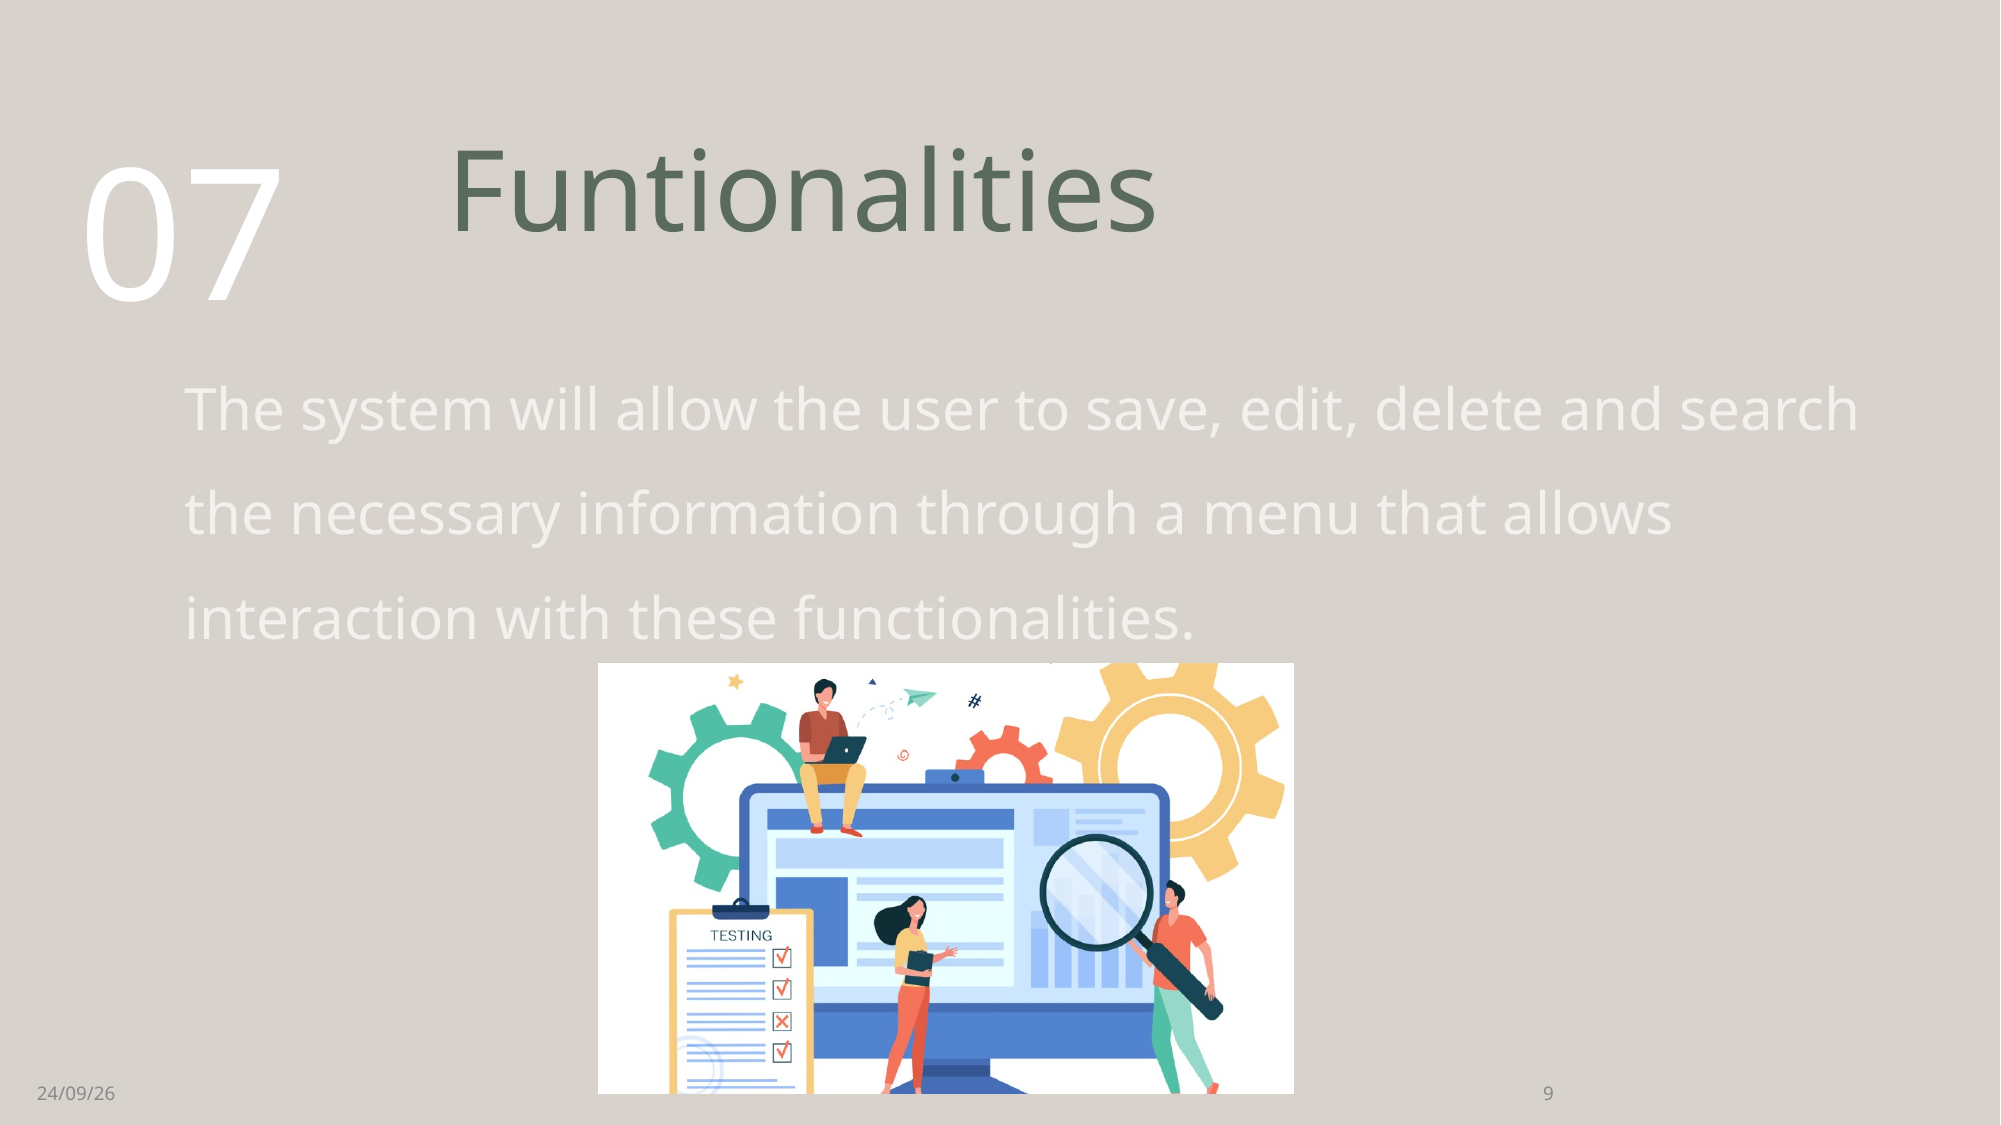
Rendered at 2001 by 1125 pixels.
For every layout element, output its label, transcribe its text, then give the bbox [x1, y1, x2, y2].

text_box [1528, 1064, 1979, 1124]
text_box 31/10/2025 [21, 1064, 472, 1124]
picture [598, 663, 1294, 1094]
text_box 07 [63, 0, 454, 307]
list The system will allow the user to save, edit, delete and search the necessary information through a menu that allows interaction with these functionalities. [169, 329, 1902, 1051]
title Funtionalities [454, 85, 1567, 304]
